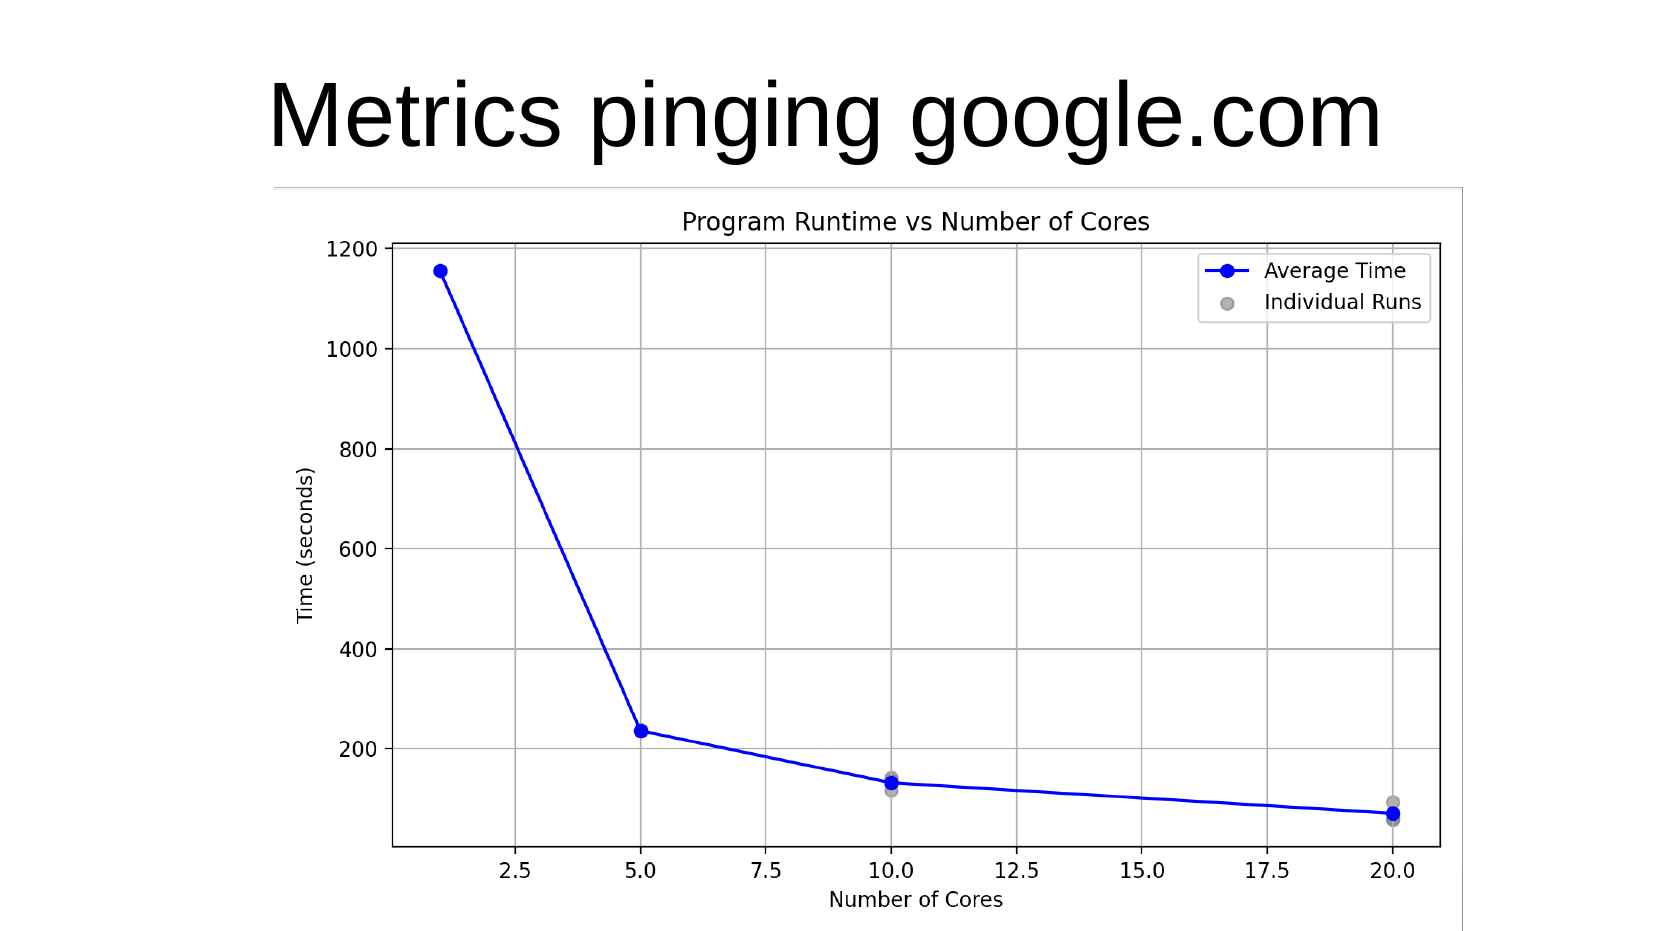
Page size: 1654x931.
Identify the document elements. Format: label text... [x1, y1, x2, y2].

picture [274, 187, 1463, 931]
title Metrics pinging google.com [82, 37, 1571, 193]
